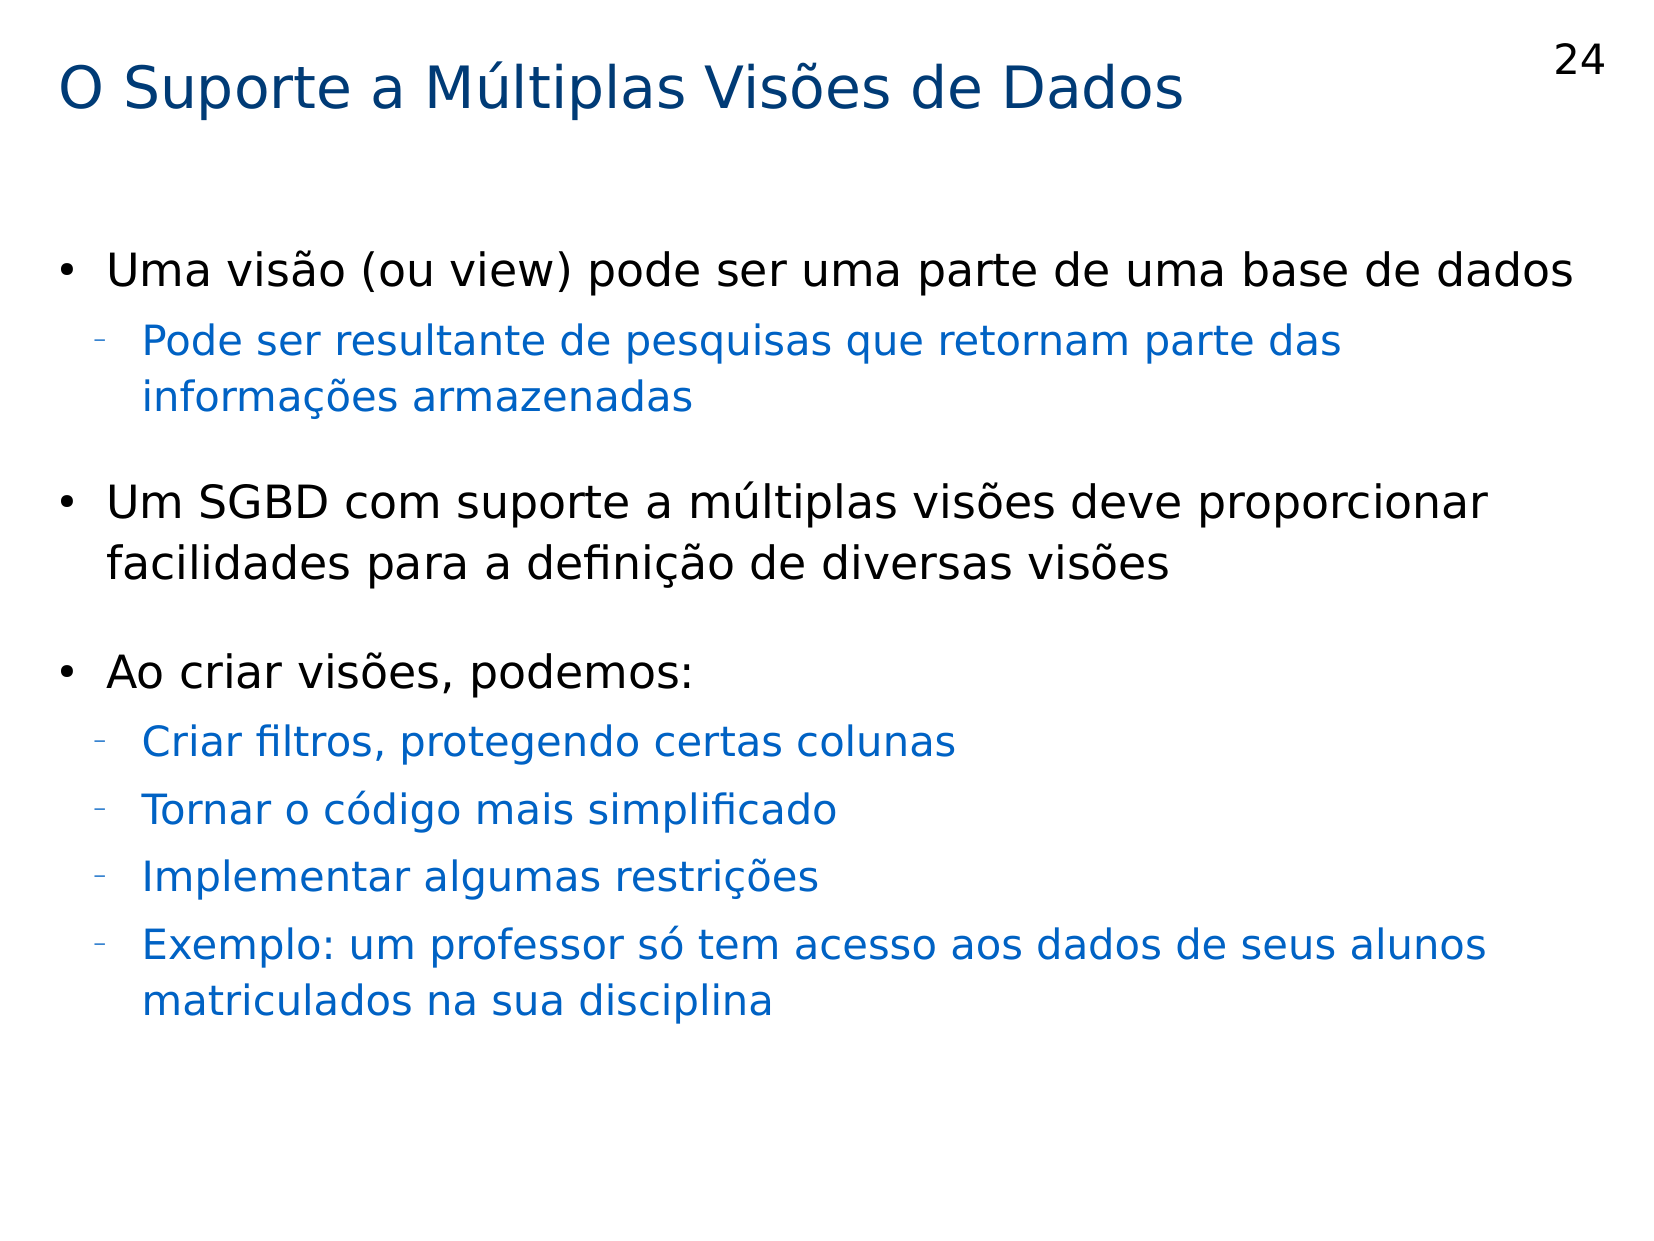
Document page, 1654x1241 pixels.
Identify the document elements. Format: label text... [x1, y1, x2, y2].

list Uma visão (ou view) pode ser uma parte de uma base de dados Pode ser resultante de pesquisas que retornam parte das informações armazenadas Um SGBD com suporte a múltiplas visões deve proporcionar facilidades para a definição de diversas visões Ao criar visões, podemos: Criar filtros, protegendo certas colunas Tornar o código mais simplificado Implementar algumas restrições Exemplo: um professor só tem acesso aos dados de seus alunos matriculados na sua disciplina [59, 236, 1595, 1211]
title O Suporte a Múltiplas Visões de Dados [59, 29, 1506, 148]
